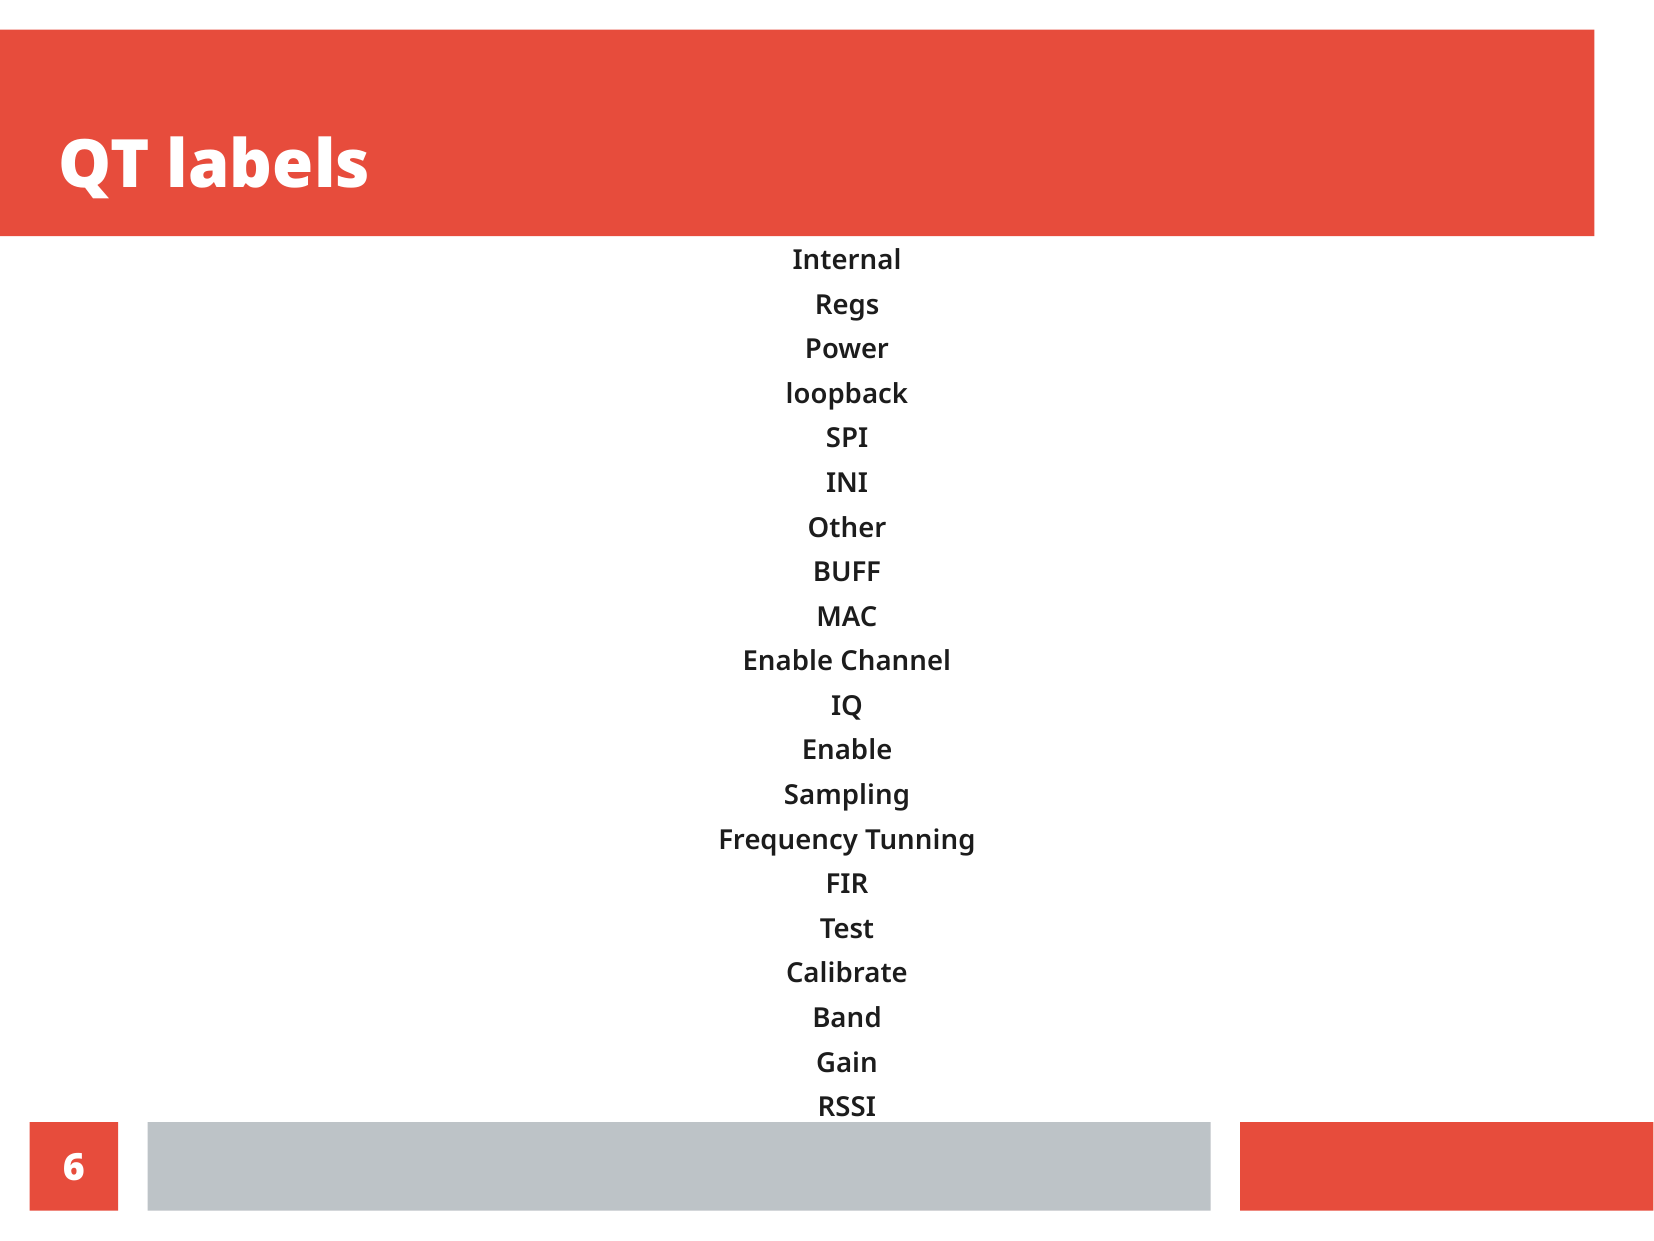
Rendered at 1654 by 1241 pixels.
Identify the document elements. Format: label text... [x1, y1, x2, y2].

list Internal Regs Power loopback SPI INI Other BUFF MAC Enable Channel IQ Enable Sampling Frequency Tunning FIR Test Calibrate Band Gain RSSI [59, 240, 1636, 1126]
title QT labels [59, 59, 1595, 207]
